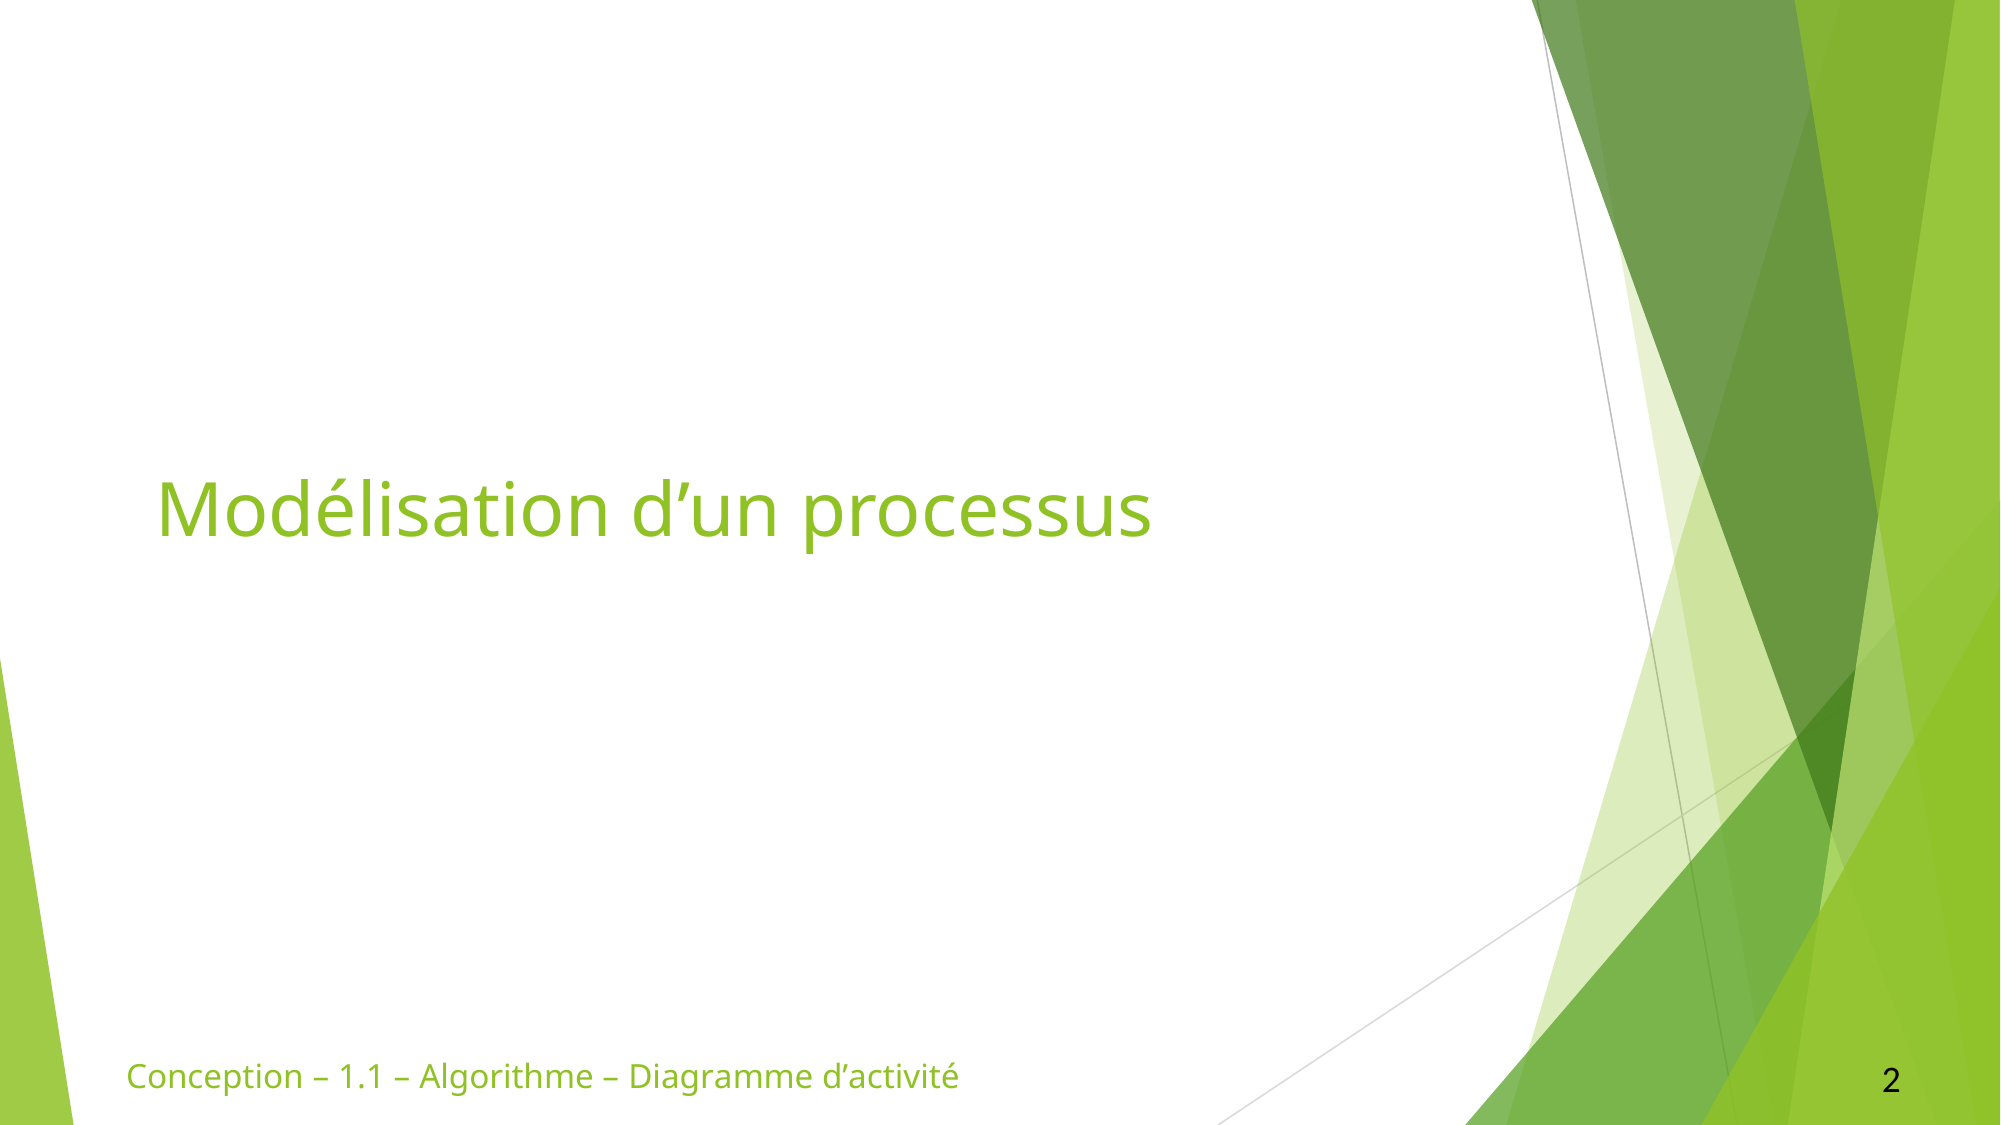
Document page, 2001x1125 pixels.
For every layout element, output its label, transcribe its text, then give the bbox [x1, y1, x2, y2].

title Modélisation d’un processus [140, 454, 1551, 671]
text_box [1866, 1047, 1979, 1108]
text_box Conception – 1.1 – Algorithme – Diagramme d’activité [111, 1047, 1094, 1109]
